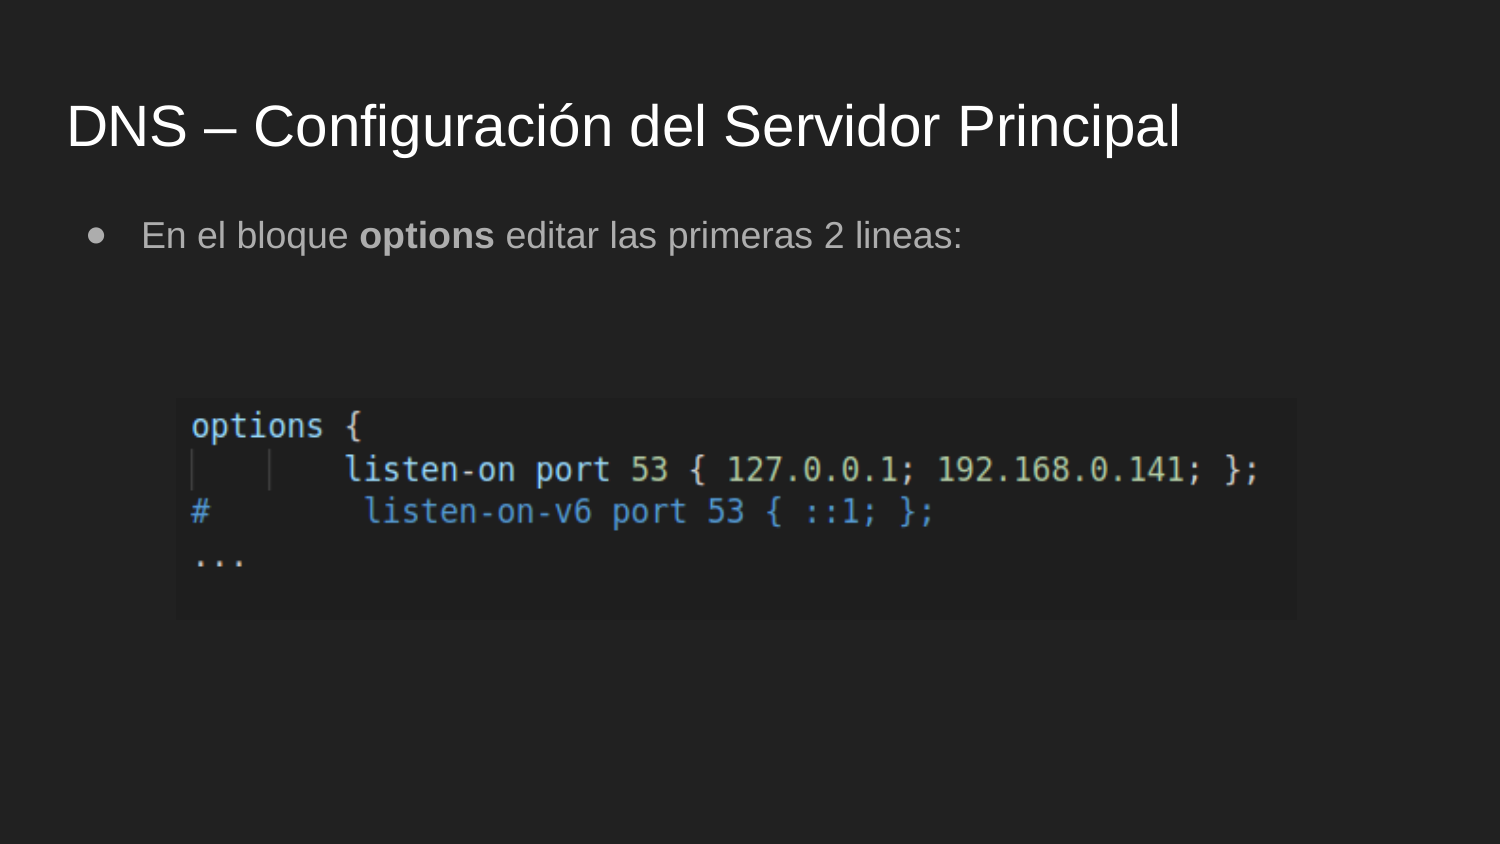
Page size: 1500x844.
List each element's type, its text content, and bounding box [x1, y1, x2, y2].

list En el bloque options editar las primeras 2 lineas: [51, 189, 1261, 750]
picture [176, 398, 1297, 620]
title DNS – Configuración del Servidor Principal [51, 72, 1449, 167]
